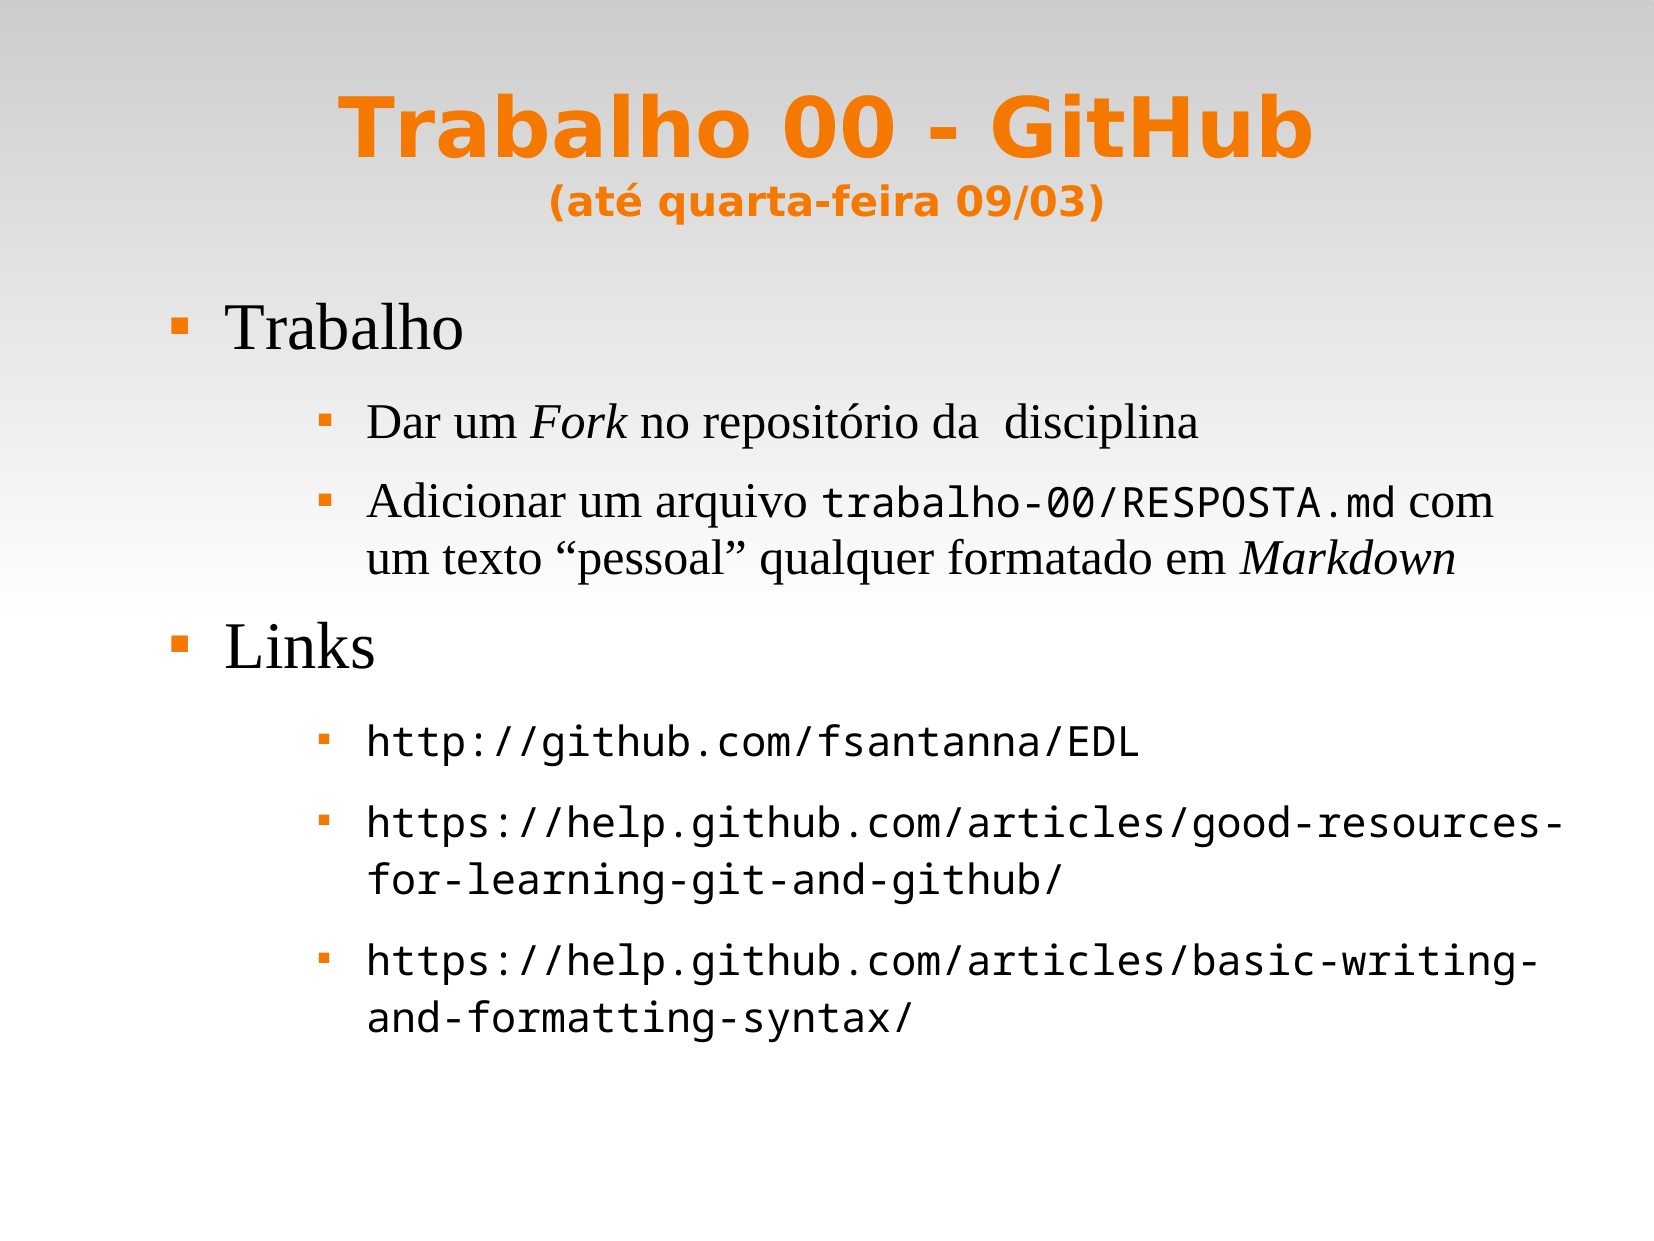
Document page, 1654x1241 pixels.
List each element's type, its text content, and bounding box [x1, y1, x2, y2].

title Trabalho 00 - GitHub (até quarta-feira 09/03) [82, 49, 1571, 257]
list Trabalho Dar um Fork no repositório da disciplina Adicionar um arquivo trabalho-00/RESPOSTA.md com um texto “pessoal” qualquer formatado em Markdown Links http://github.com/fsantanna/EDL https://help.github.com/articles/good-resources-for-learning-git-and-github/ https://help.github.com/articles/basic-writing-and-formatting-syntax/ [82, 290, 1571, 1109]
